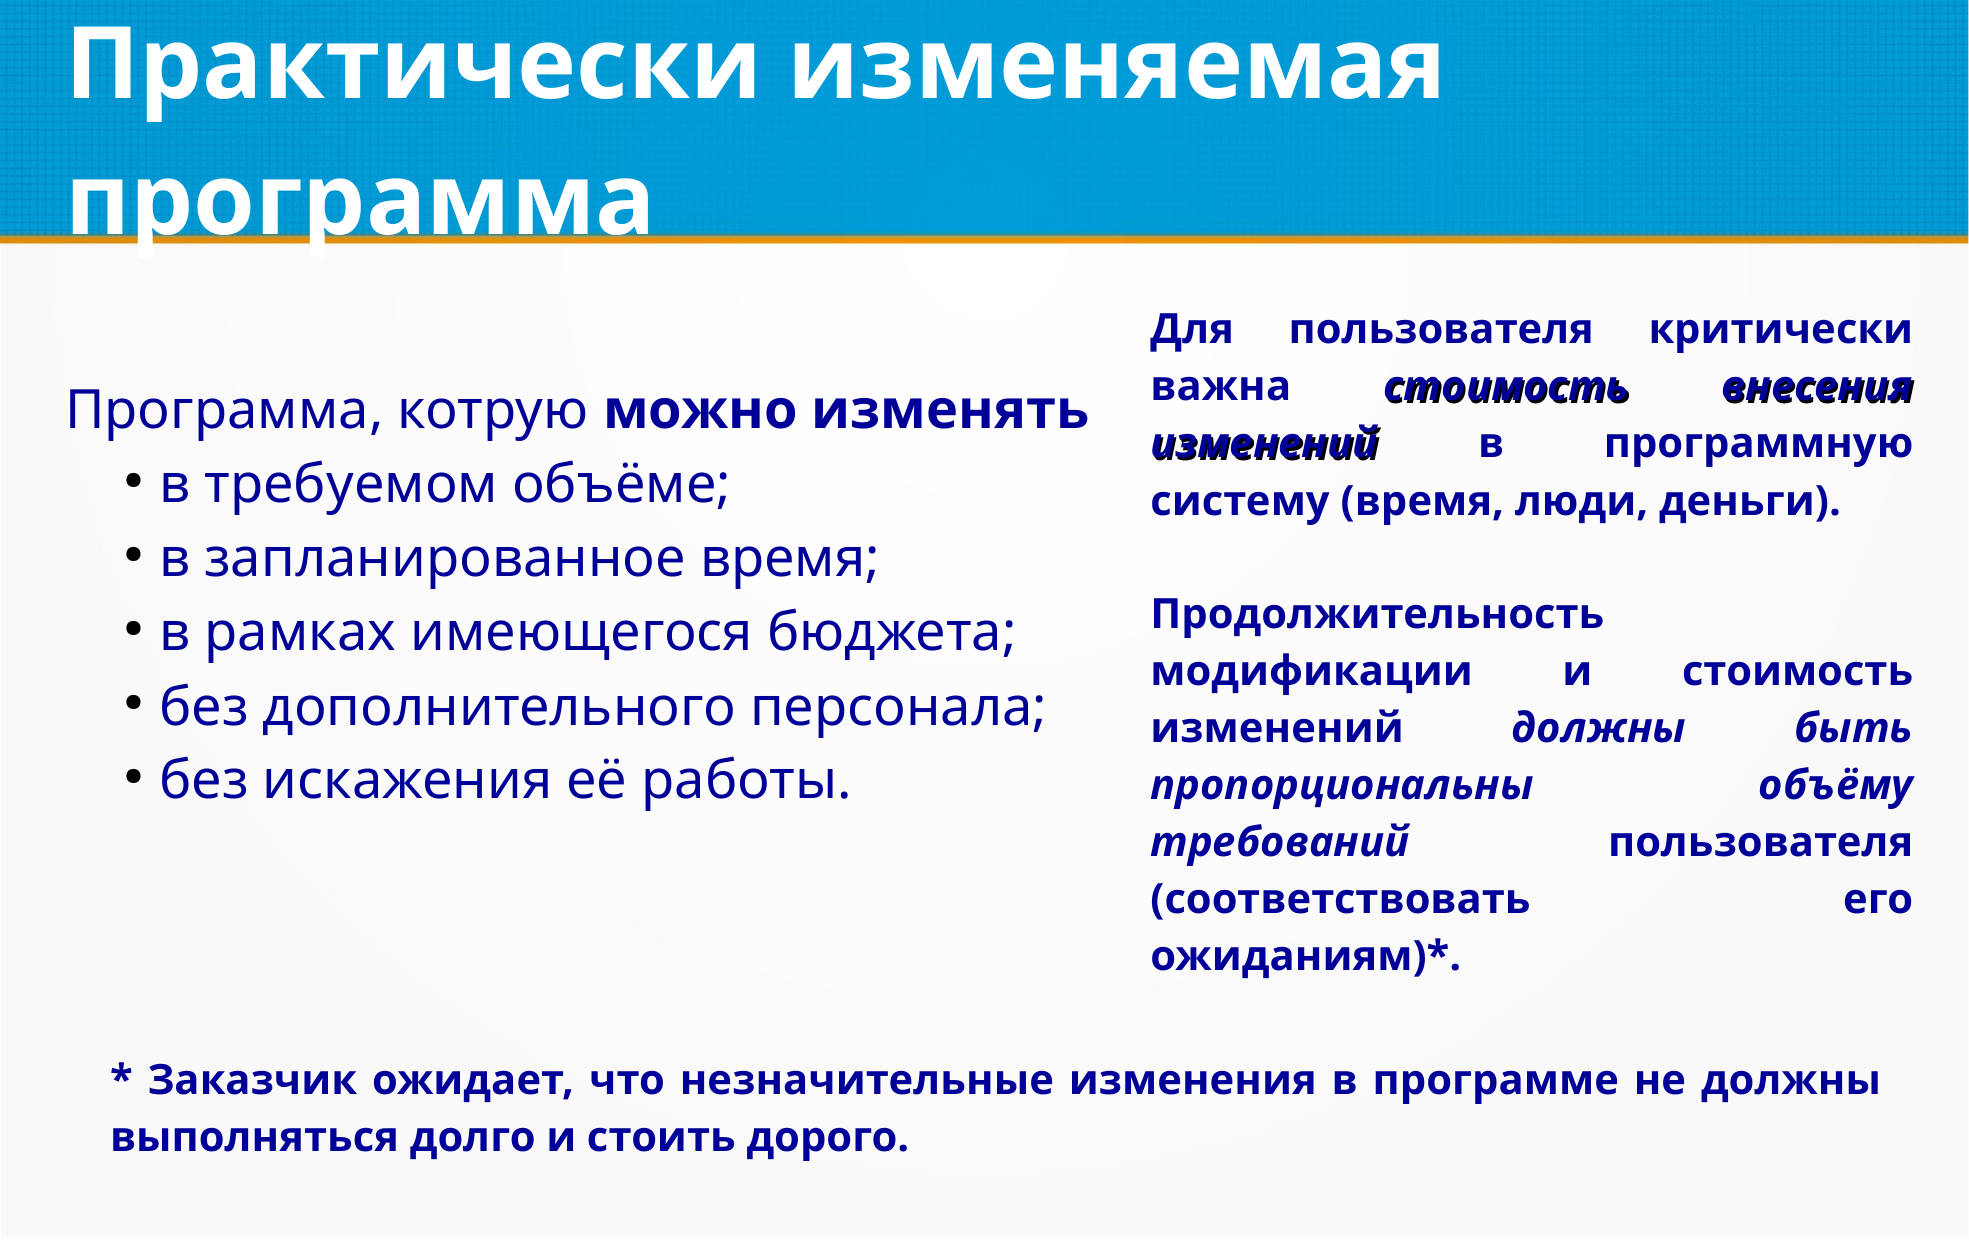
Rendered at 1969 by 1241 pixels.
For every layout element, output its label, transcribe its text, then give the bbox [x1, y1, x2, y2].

text_box Практически изменяемая программа [59, 55, 1902, 200]
text_box Программа, котрую можно изменять в требуемом объёме; в запланированное время; в рамках имеющегося бюджета; без дополнительного персонала; без искажения её работы. [59, 260, 1126, 1148]
text_box Для пользователя критически важна стоимость внесения изменений в программную систему (время, люди, деньги). Продолжительность модификации и стоимость изменений должны быть пропорциональны объёму требований пользователя (соответствовать его ожиданиям)*. [1144, 260, 1920, 1022]
text_box * Заказчик ожидает, что незначительные изменения в программе не должны выполняться долго и стоить дорого. [104, 1045, 1889, 1168]
picture [0, 232, 1969, 1241]
